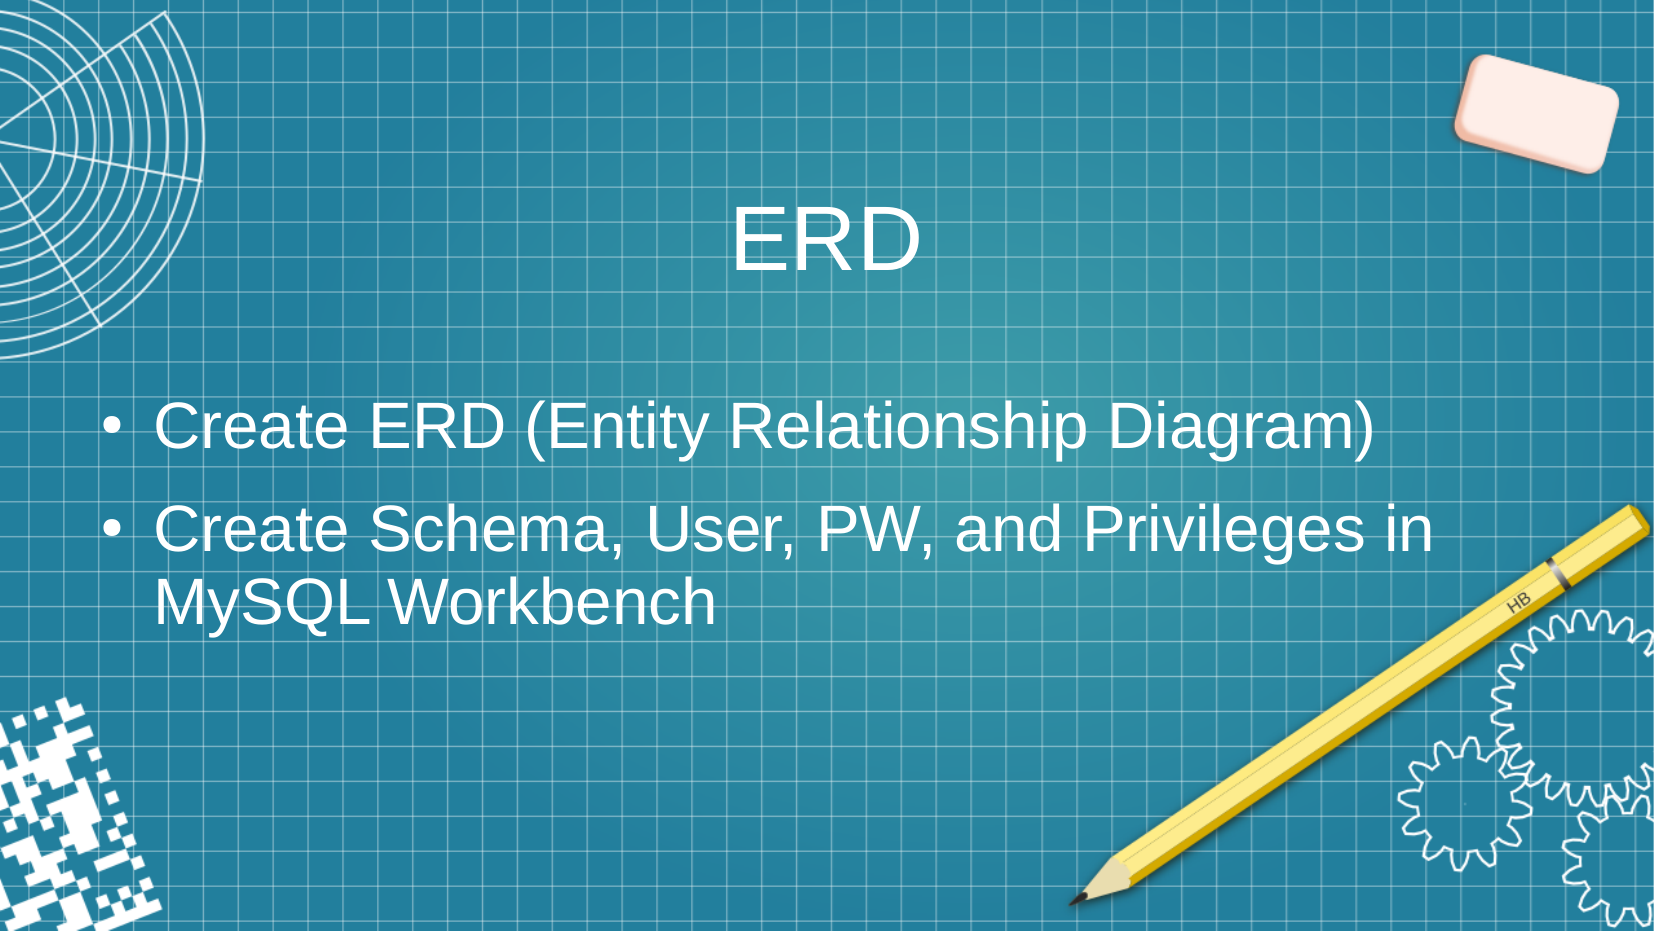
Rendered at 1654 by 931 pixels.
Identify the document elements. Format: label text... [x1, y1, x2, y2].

list Create ERD (Entity Relationship Diagram) Create Schema, User, PW, and Privileges in MySQL Workbench [82, 389, 1571, 842]
picture [0, 0, 1654, 931]
title ERD [82, 132, 1571, 346]
